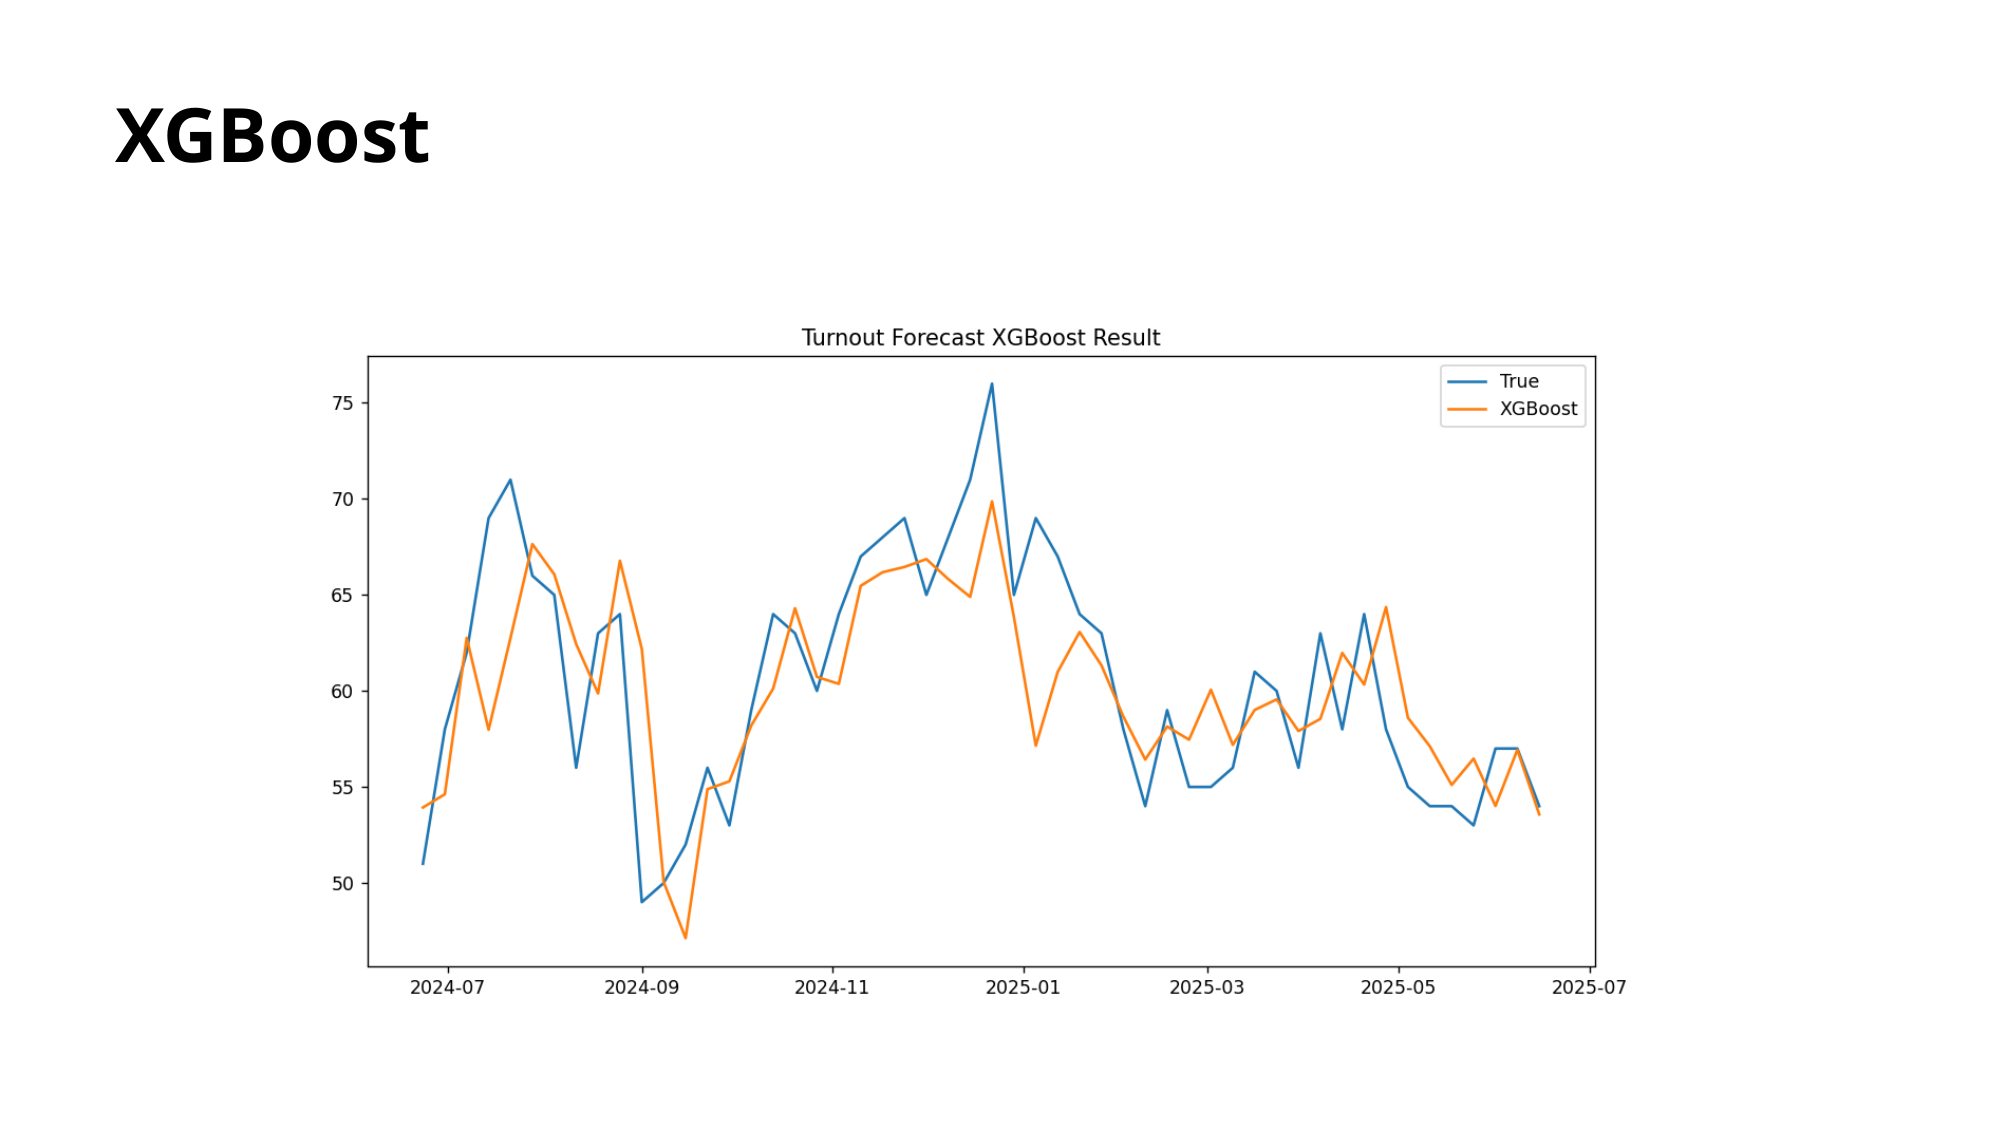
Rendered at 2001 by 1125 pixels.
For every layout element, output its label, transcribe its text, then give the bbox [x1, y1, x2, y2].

title XGBoost [100, 90, 1849, 276]
picture [261, 281, 1687, 1036]
